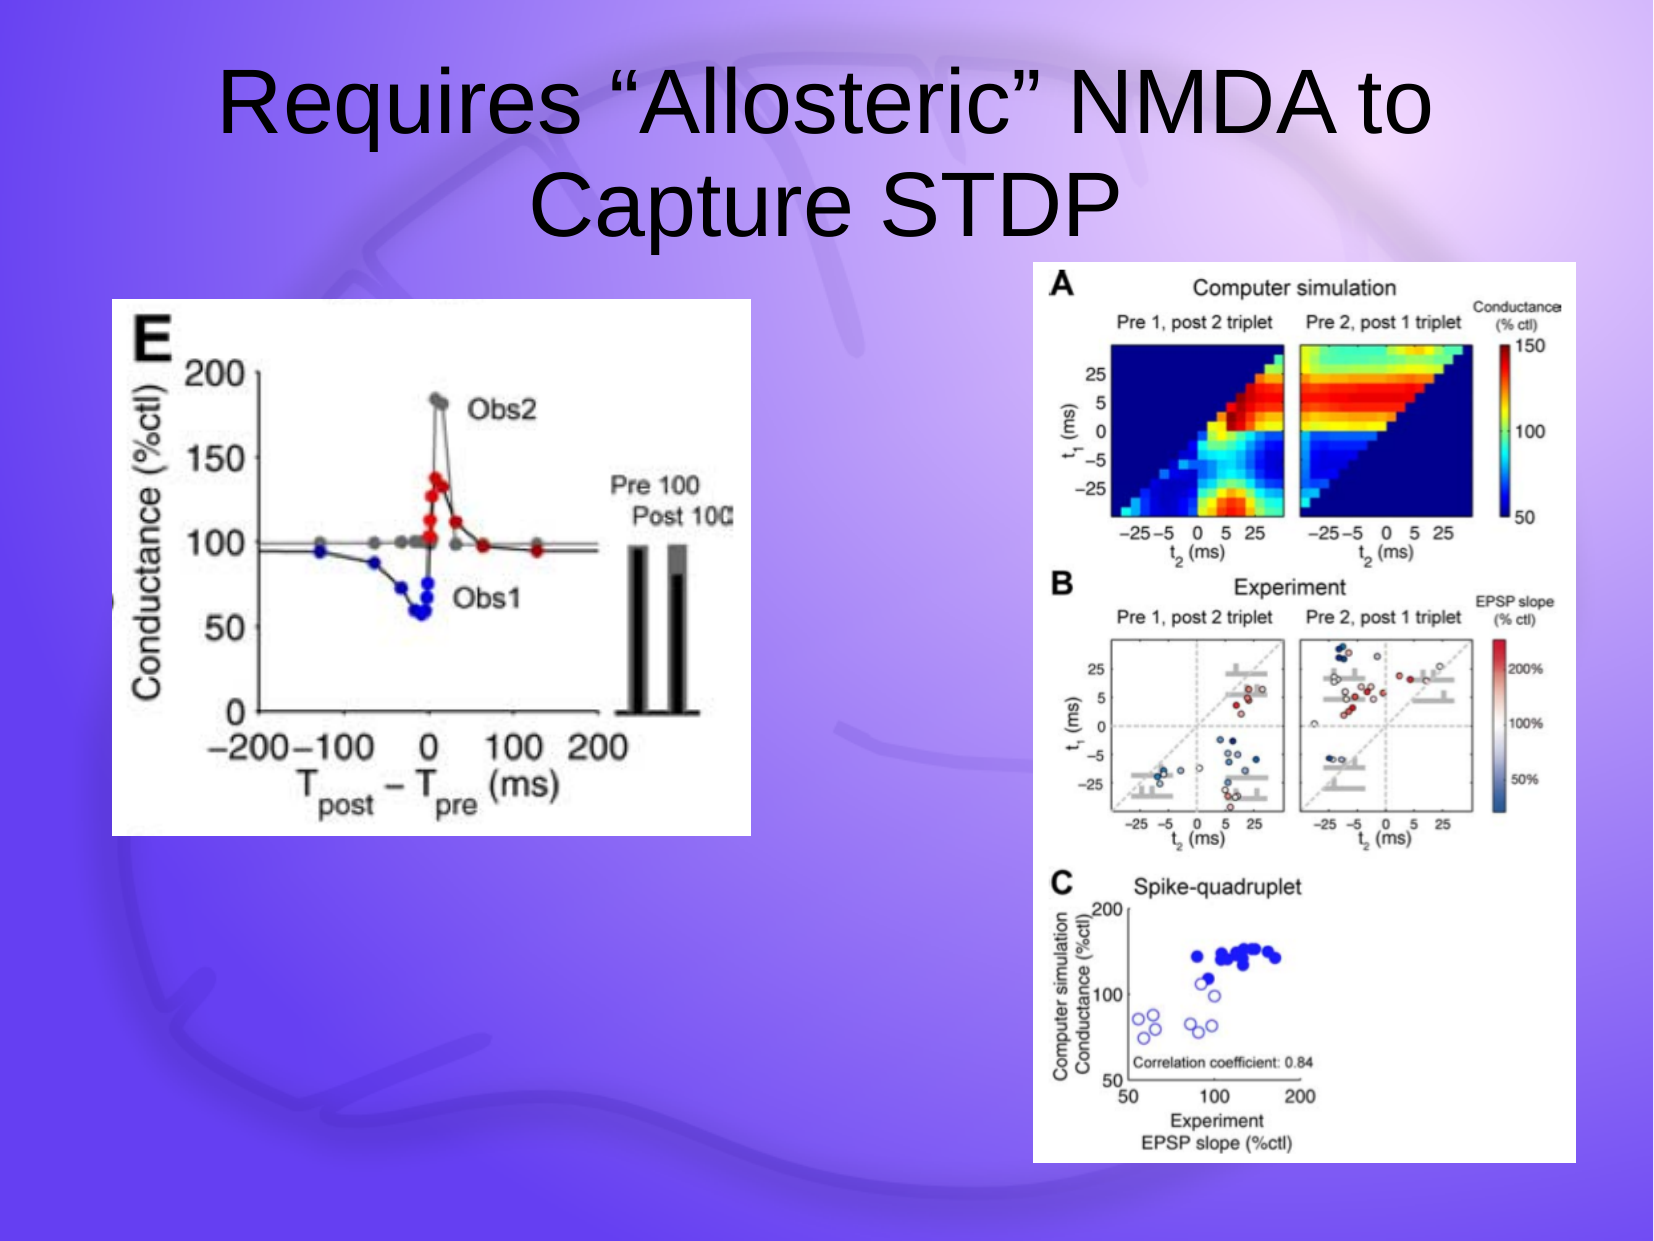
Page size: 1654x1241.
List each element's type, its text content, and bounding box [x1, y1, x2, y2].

picture [0, 0, 1654, 1241]
title Requires “Allosteric” NMDA to Capture STDP [82, 50, 1571, 256]
